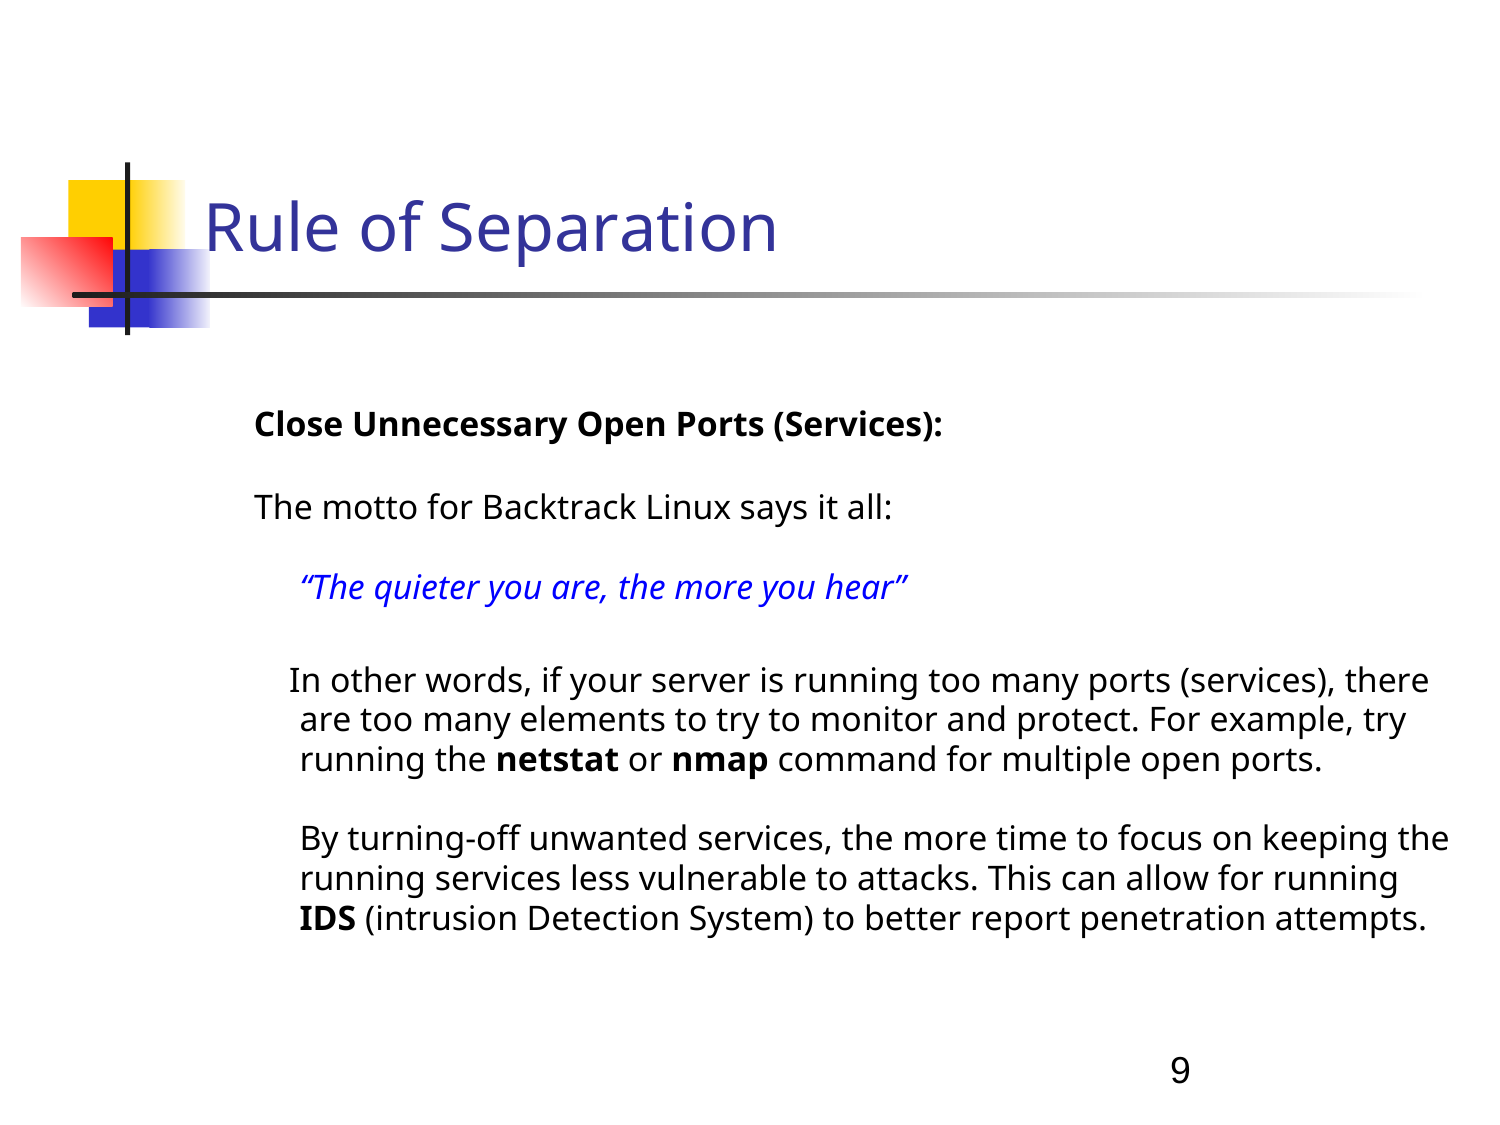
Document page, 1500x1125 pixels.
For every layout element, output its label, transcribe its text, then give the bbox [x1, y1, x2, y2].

list Close Unnecessary Open Ports (Services): The motto for Backtrack Linux says it all: “The quieter you are, the more you hear” In other words, if your server is running too many ports (services), there are too many elements to try to monitor and protect. For example, try running the netstat or nmap command for multiple open ports. By turning-off unwanted services, the more time to focus on keeping the running services less vulnerable to attacks. This can allow for running IDS (intrusion Detection System) to better report penetration attempts. [193, 331, 1469, 1007]
title Rule of Separation [188, 35, 1468, 276]
